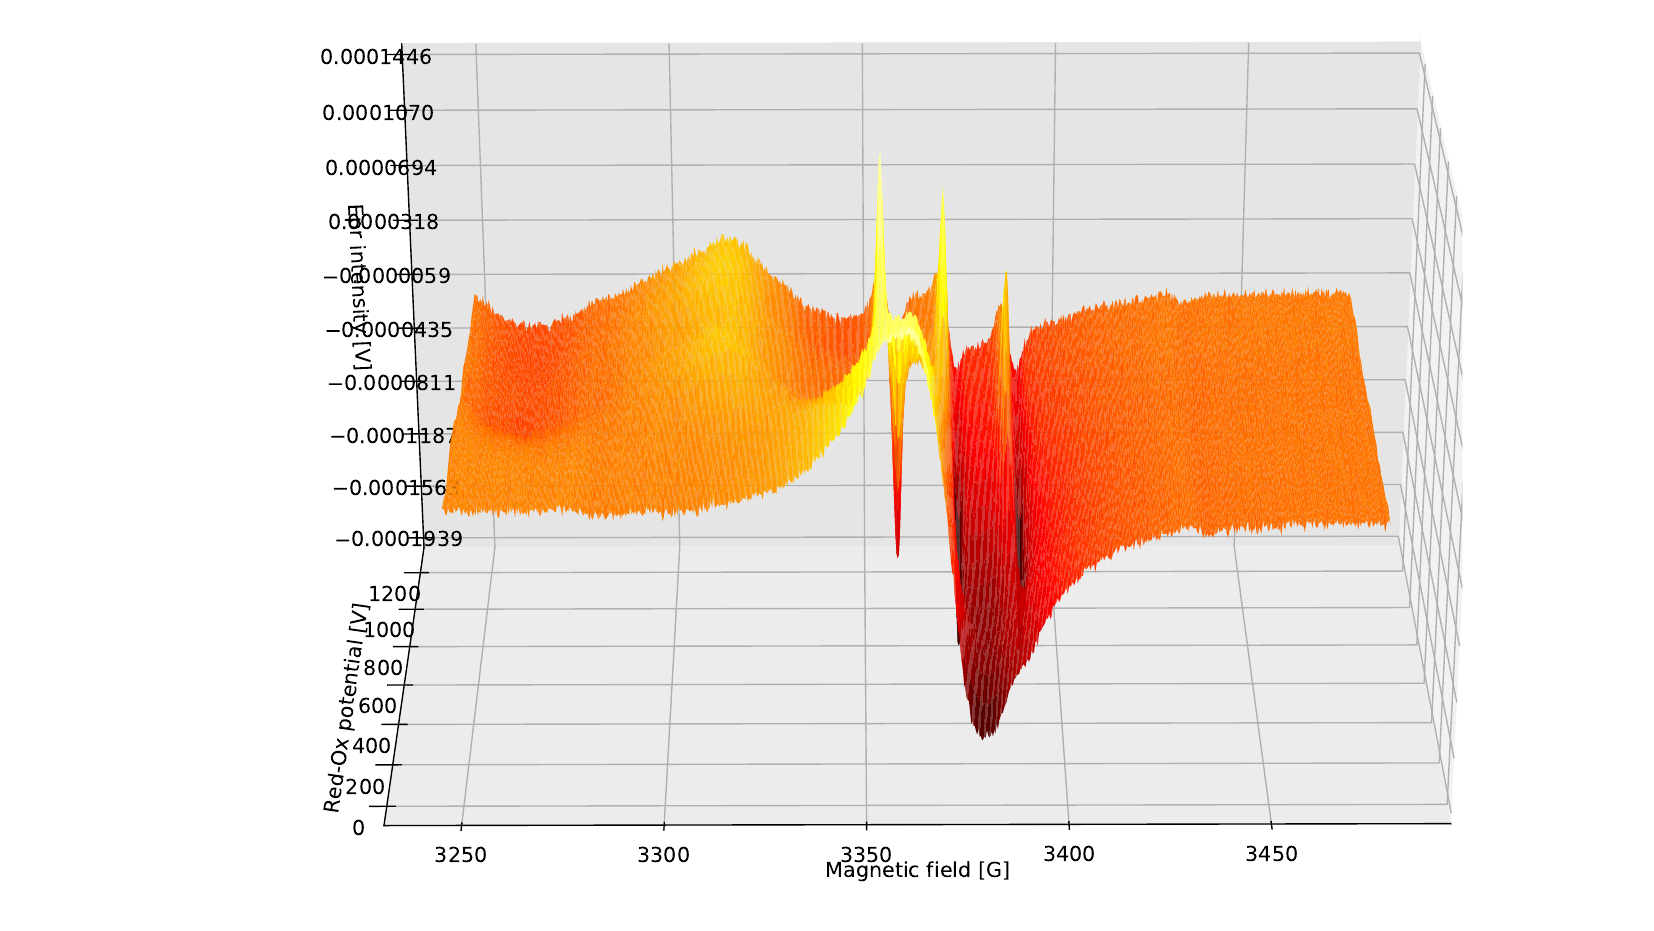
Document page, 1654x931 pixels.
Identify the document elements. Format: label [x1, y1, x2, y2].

picture [269, 0, 1463, 922]
